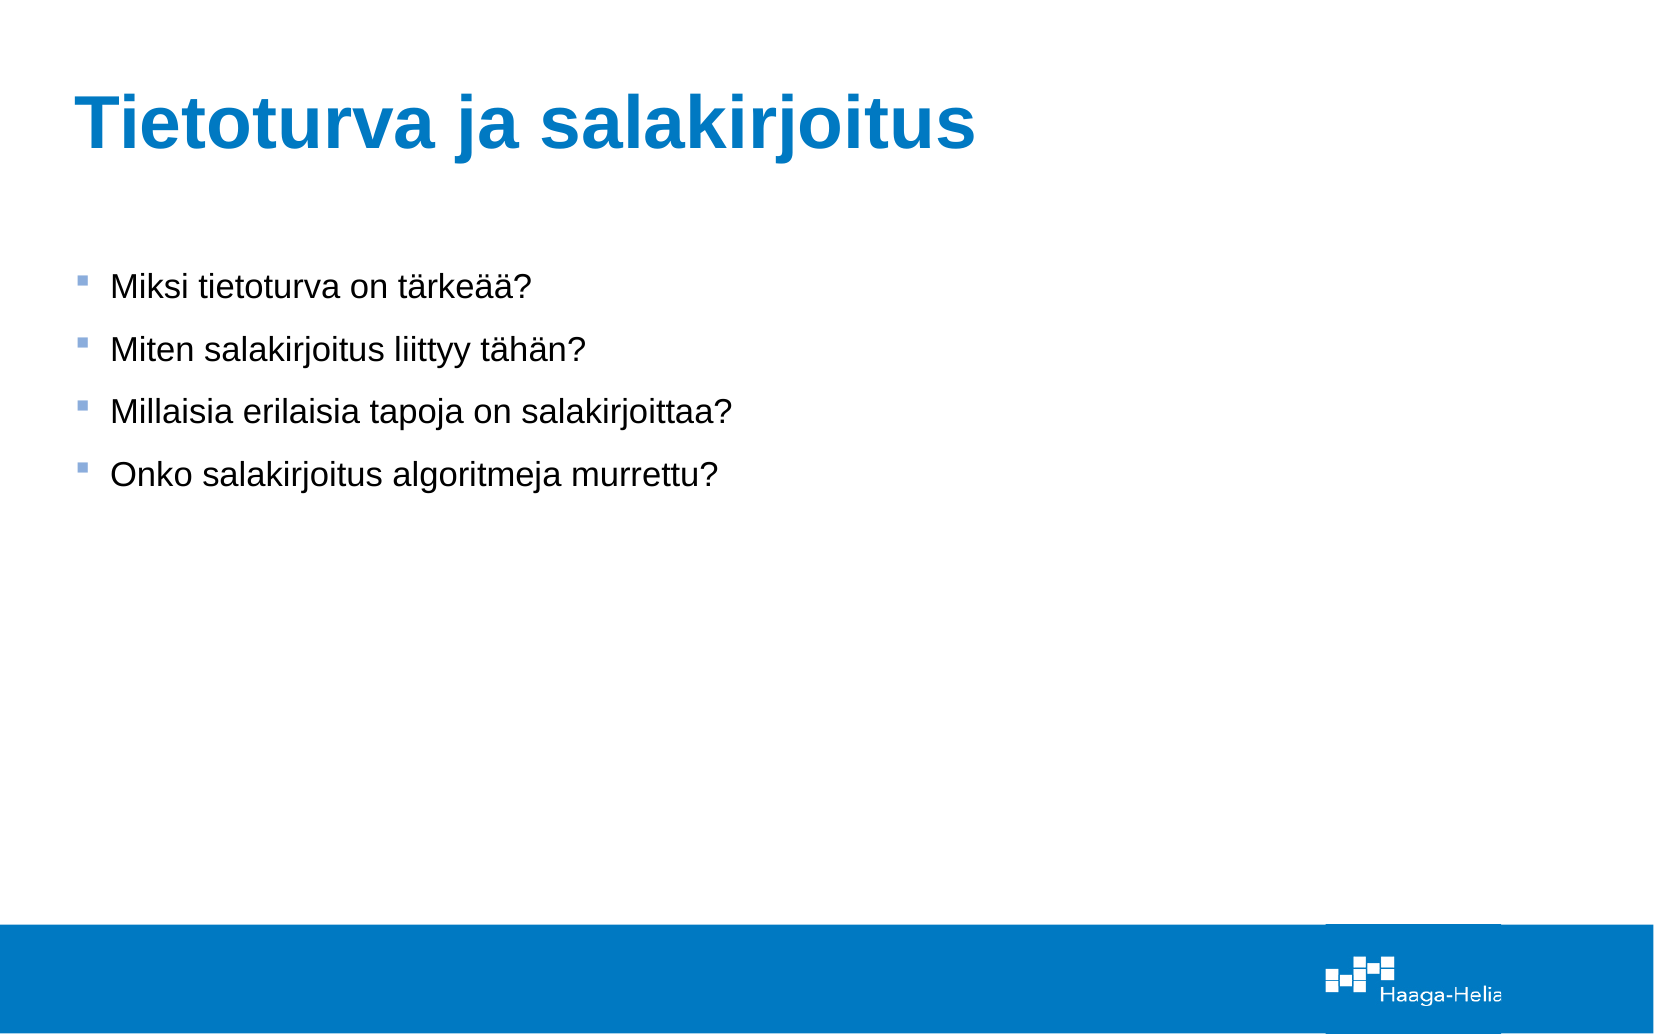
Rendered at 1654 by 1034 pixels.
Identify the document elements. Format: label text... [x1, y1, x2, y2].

picture [1325, 924, 1502, 1034]
title Tietoturva ja salakirjoitus [74, 82, 1584, 178]
list Miksi tietoturva on tärkeää? Miten salakirjoitus liittyy tähän? Millaisia erilaisia tapoja on salakirjoittaa? Onko salakirjoitus algoritmeja murrettu? [74, 259, 1584, 922]
